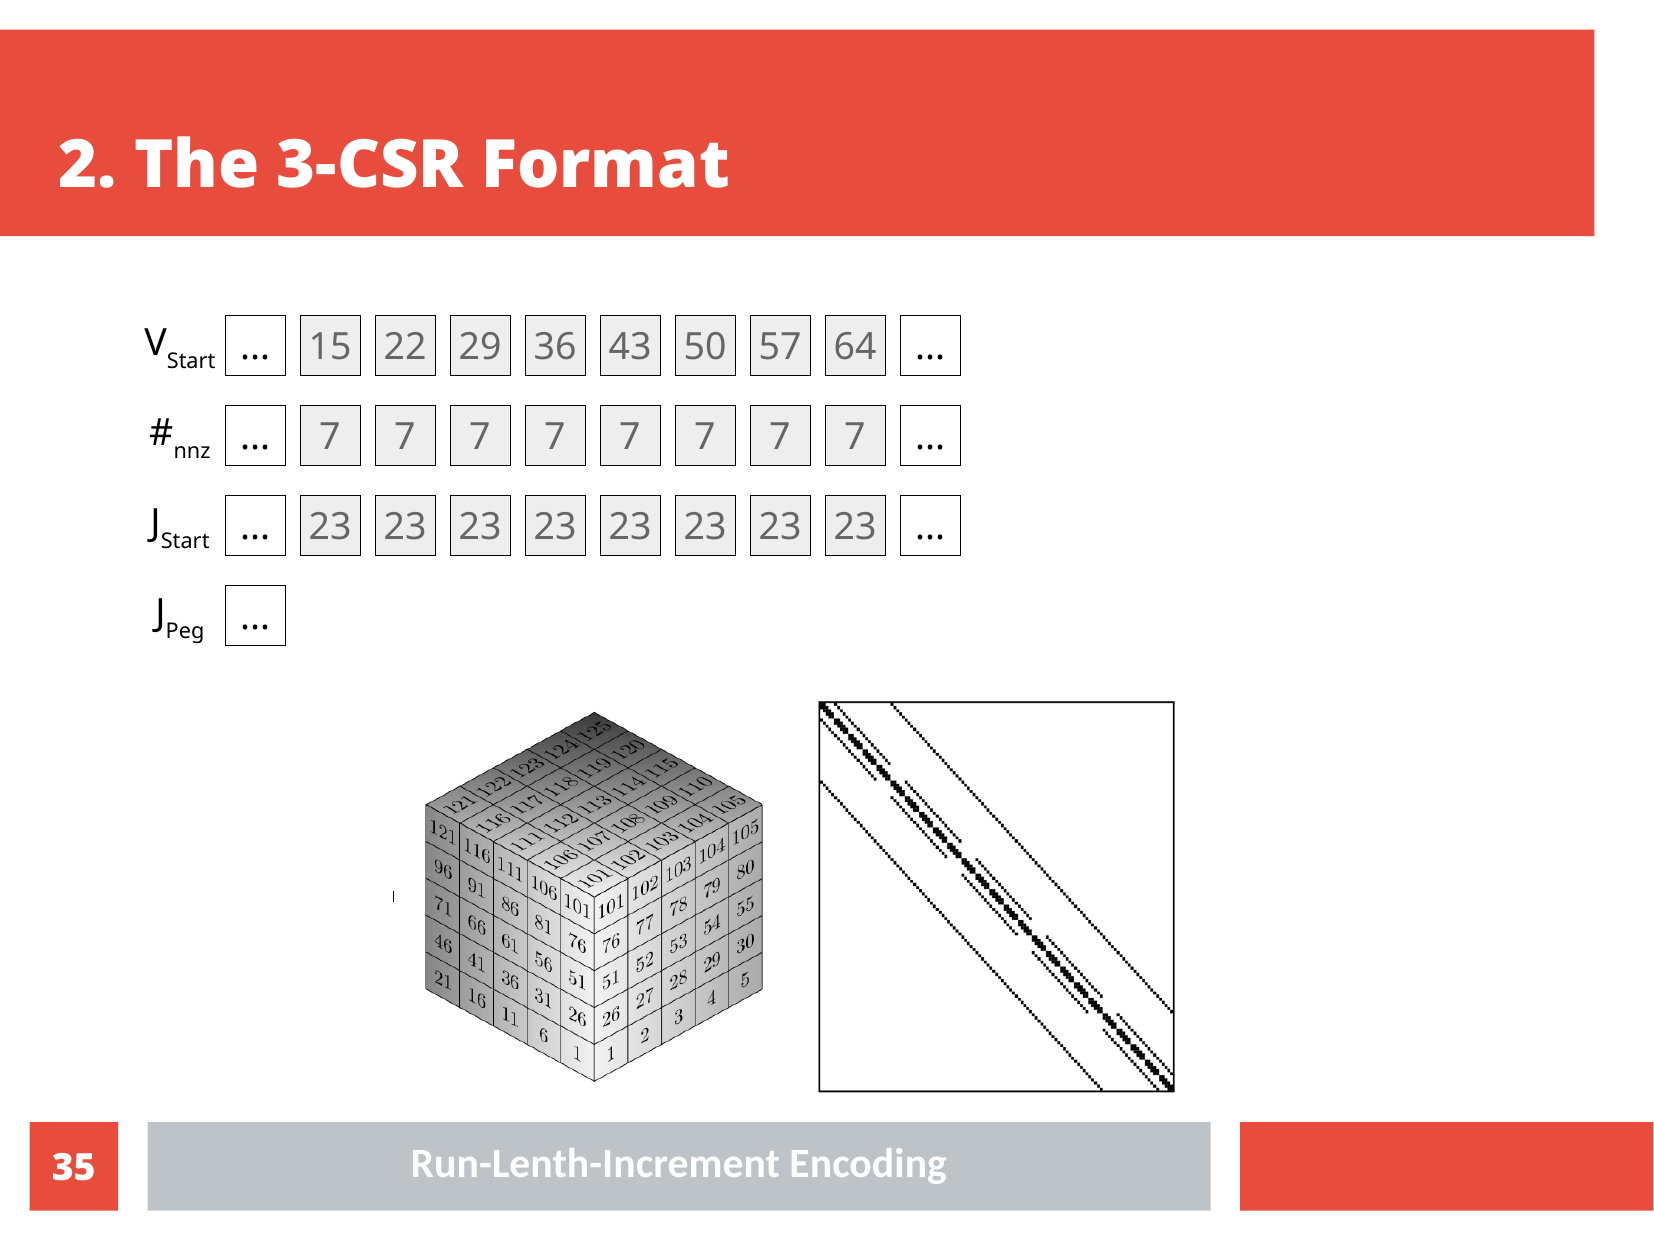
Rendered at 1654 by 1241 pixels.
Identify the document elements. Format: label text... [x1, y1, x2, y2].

text_box 57 [750, 315, 811, 376]
text_box 23 [825, 495, 886, 556]
text_box ... [900, 315, 961, 376]
text_box 23 [450, 495, 511, 556]
text_box 64 [825, 315, 886, 376]
text_box ... [225, 495, 286, 556]
text_box ... [225, 315, 286, 376]
text_box 7 [675, 405, 736, 466]
text_box ... [225, 585, 286, 646]
text_box Run-Lenth-Increment Encoding [150, 1125, 1208, 1210]
text_box JPeg [150, 585, 211, 646]
text_box JStart [150, 495, 211, 556]
text_box ... [900, 495, 961, 556]
text_box 36 [525, 315, 586, 376]
text_box 7 [525, 405, 586, 466]
text_box 50 [675, 315, 736, 376]
text_box 7 [450, 405, 511, 466]
text_box 43 [600, 315, 661, 376]
picture [393, 652, 1199, 1111]
text_box 23 [750, 495, 811, 556]
text_box ... [225, 405, 286, 466]
text_box #nnz [150, 405, 211, 466]
title 2. The 3-CSR Format [59, 59, 1595, 207]
text_box VStart [150, 315, 211, 376]
text_box 23 [525, 495, 586, 556]
text_box ... [900, 405, 961, 466]
text_box 7 [375, 405, 436, 466]
text_box 15 [300, 315, 361, 376]
text_box 23 [300, 495, 361, 556]
text_box 7 [825, 405, 886, 466]
text_box 7 [600, 405, 661, 466]
text_box 23 [375, 495, 436, 556]
text_box 7 [750, 405, 811, 466]
text_box 7 [300, 405, 361, 466]
text_box 22 [375, 315, 436, 376]
text_box 29 [450, 315, 511, 376]
text_box 23 [675, 495, 736, 556]
text_box 23 [600, 495, 661, 556]
